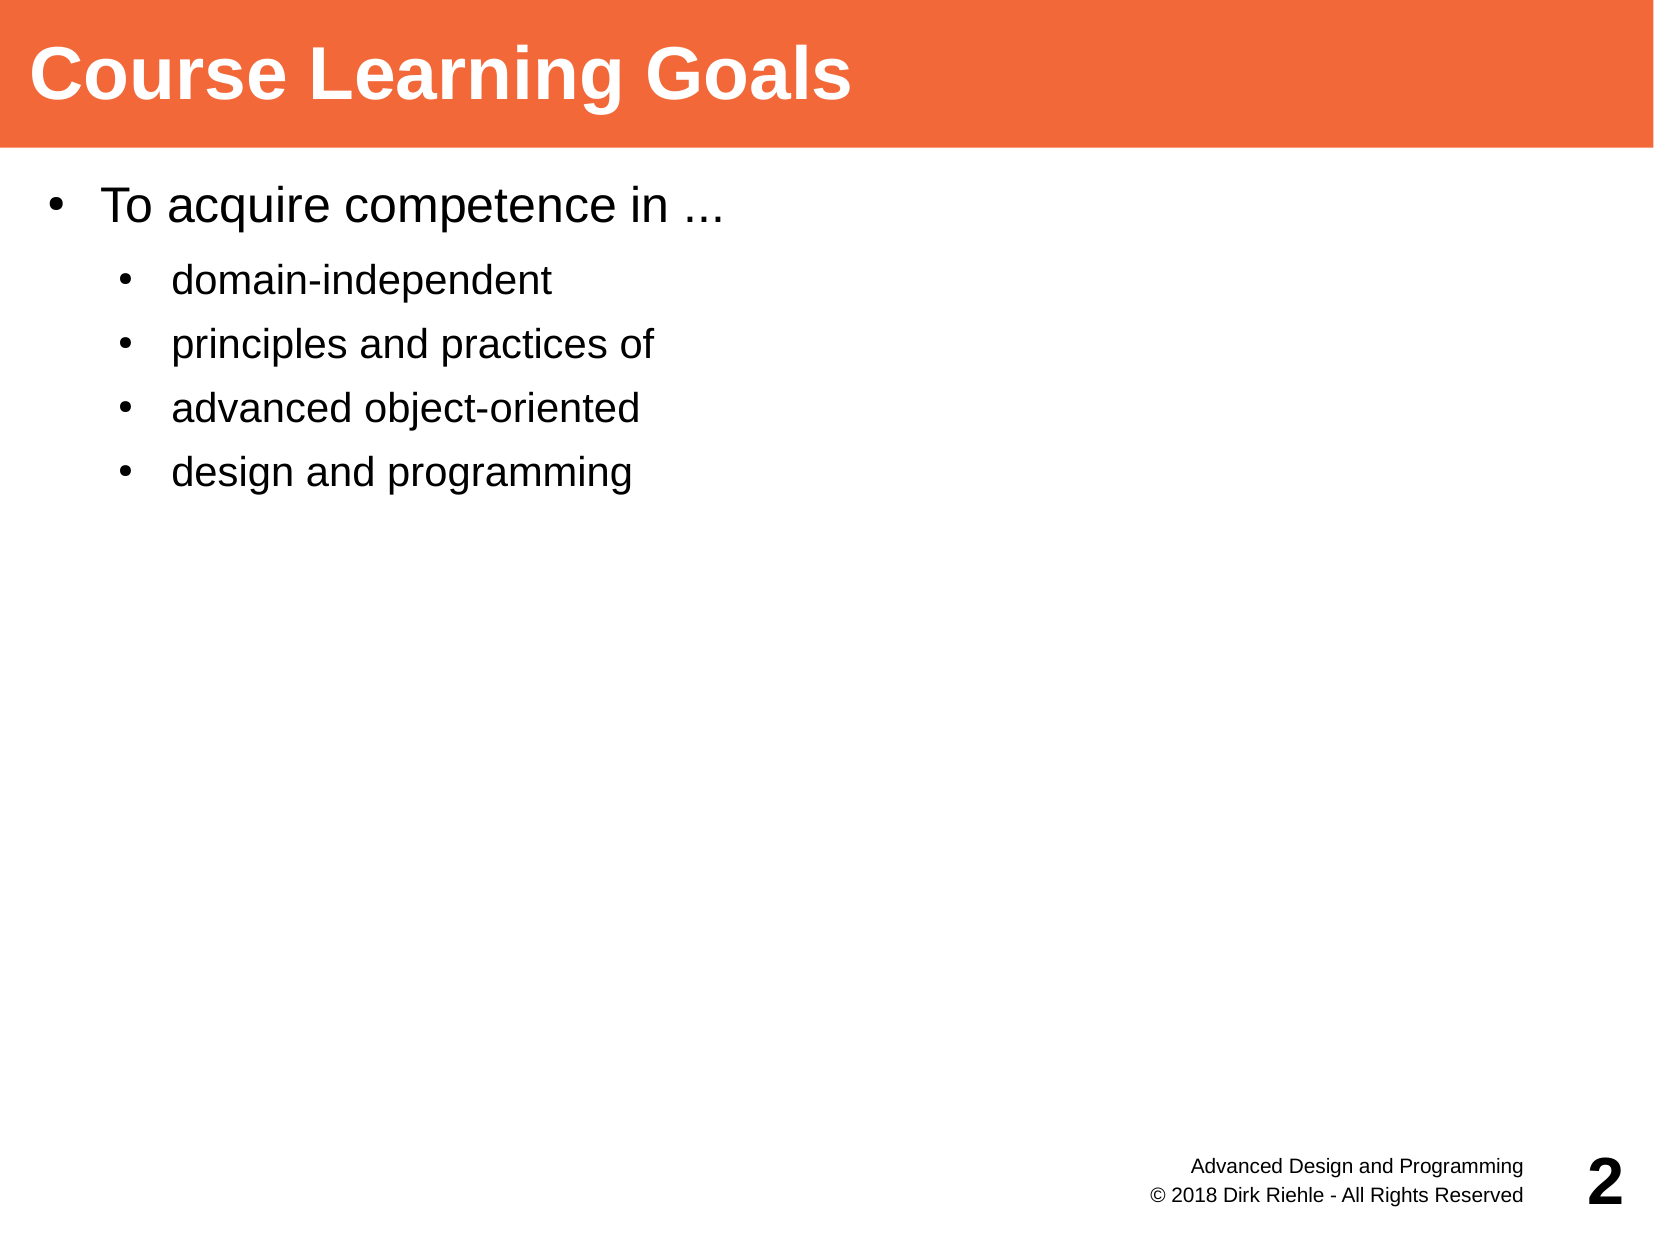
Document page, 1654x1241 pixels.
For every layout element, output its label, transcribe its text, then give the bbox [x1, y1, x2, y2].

title Course Learning Goals [0, 0, 1654, 148]
list To acquire competence in ... domain-independent principles and practices of advanced object-oriented design and programming [29, 177, 1625, 1063]
